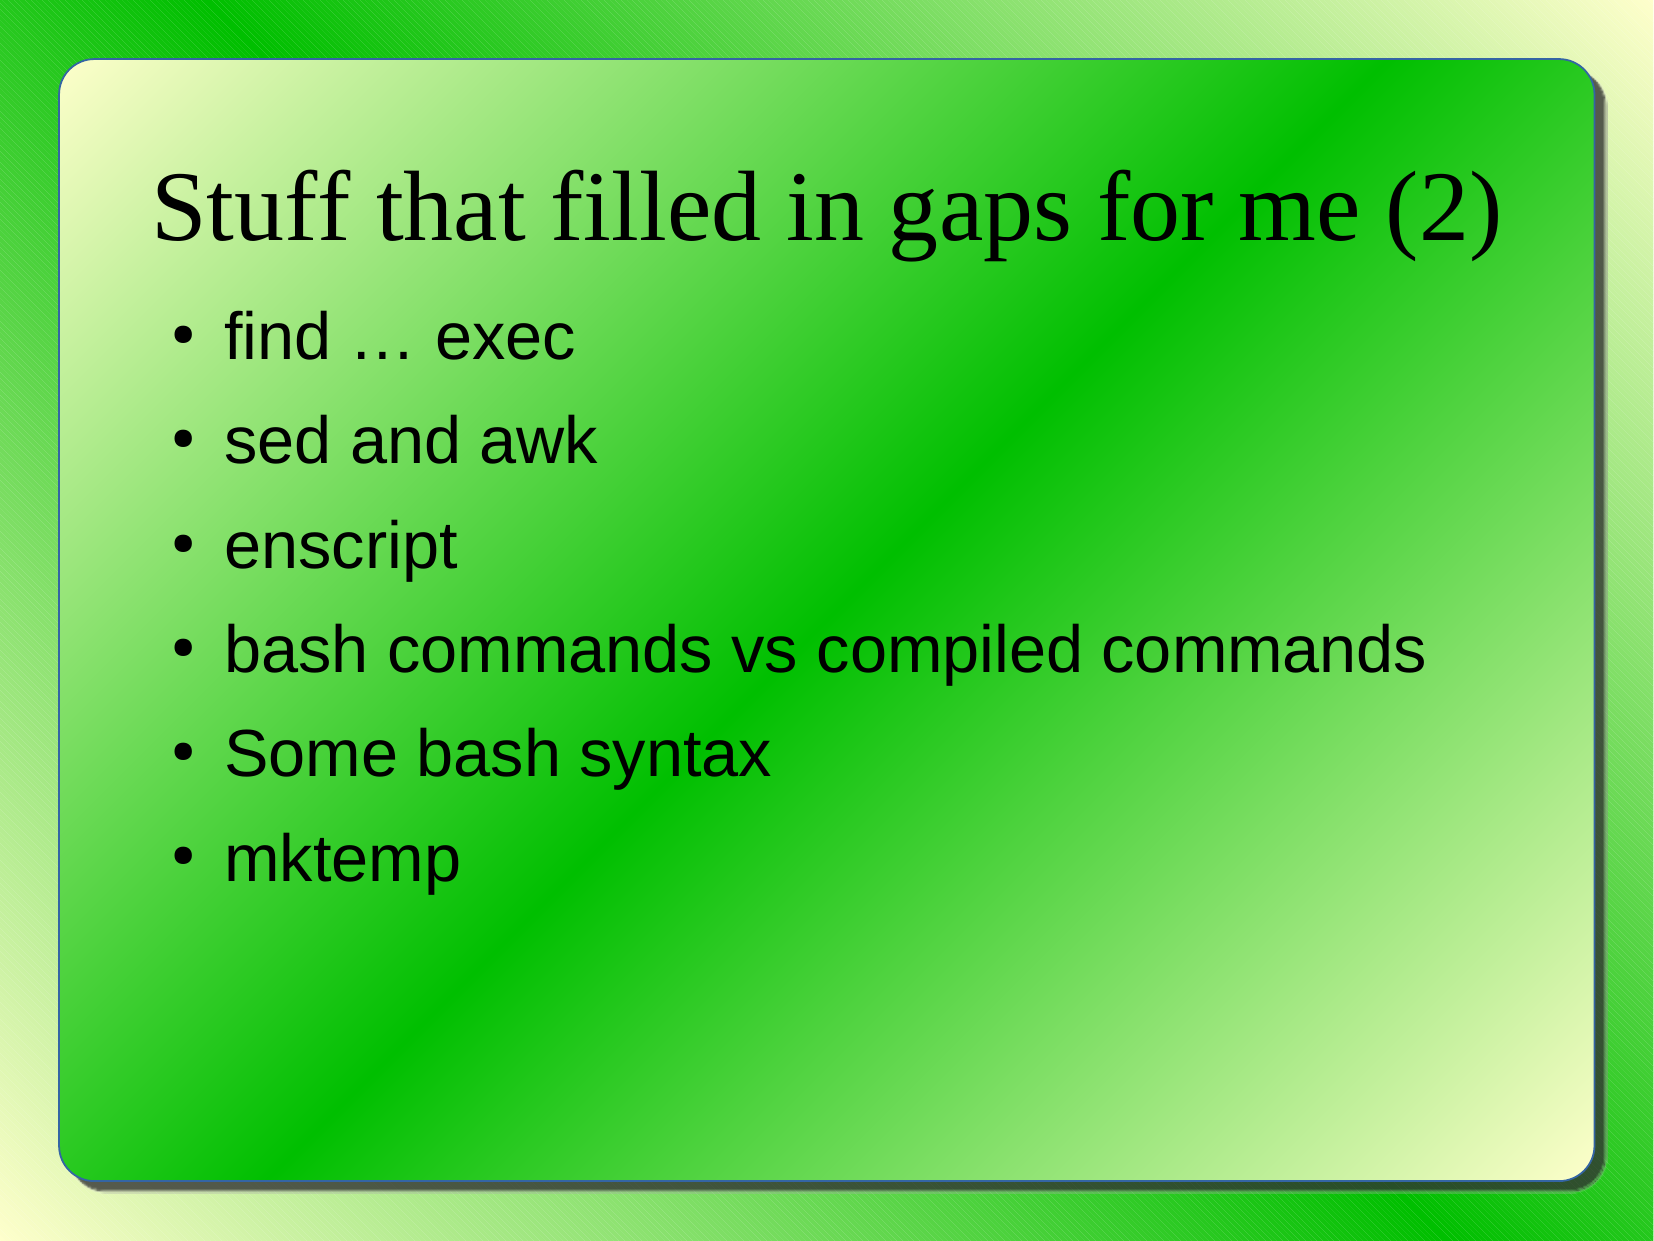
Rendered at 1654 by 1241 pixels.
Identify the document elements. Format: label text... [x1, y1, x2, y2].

title Stuff that filled in gaps for me (2) [121, 102, 1534, 299]
list find … exec sed and awk enscript bash commands vs compiled commands Some bash syntax mktemp [82, 299, 1571, 1022]
